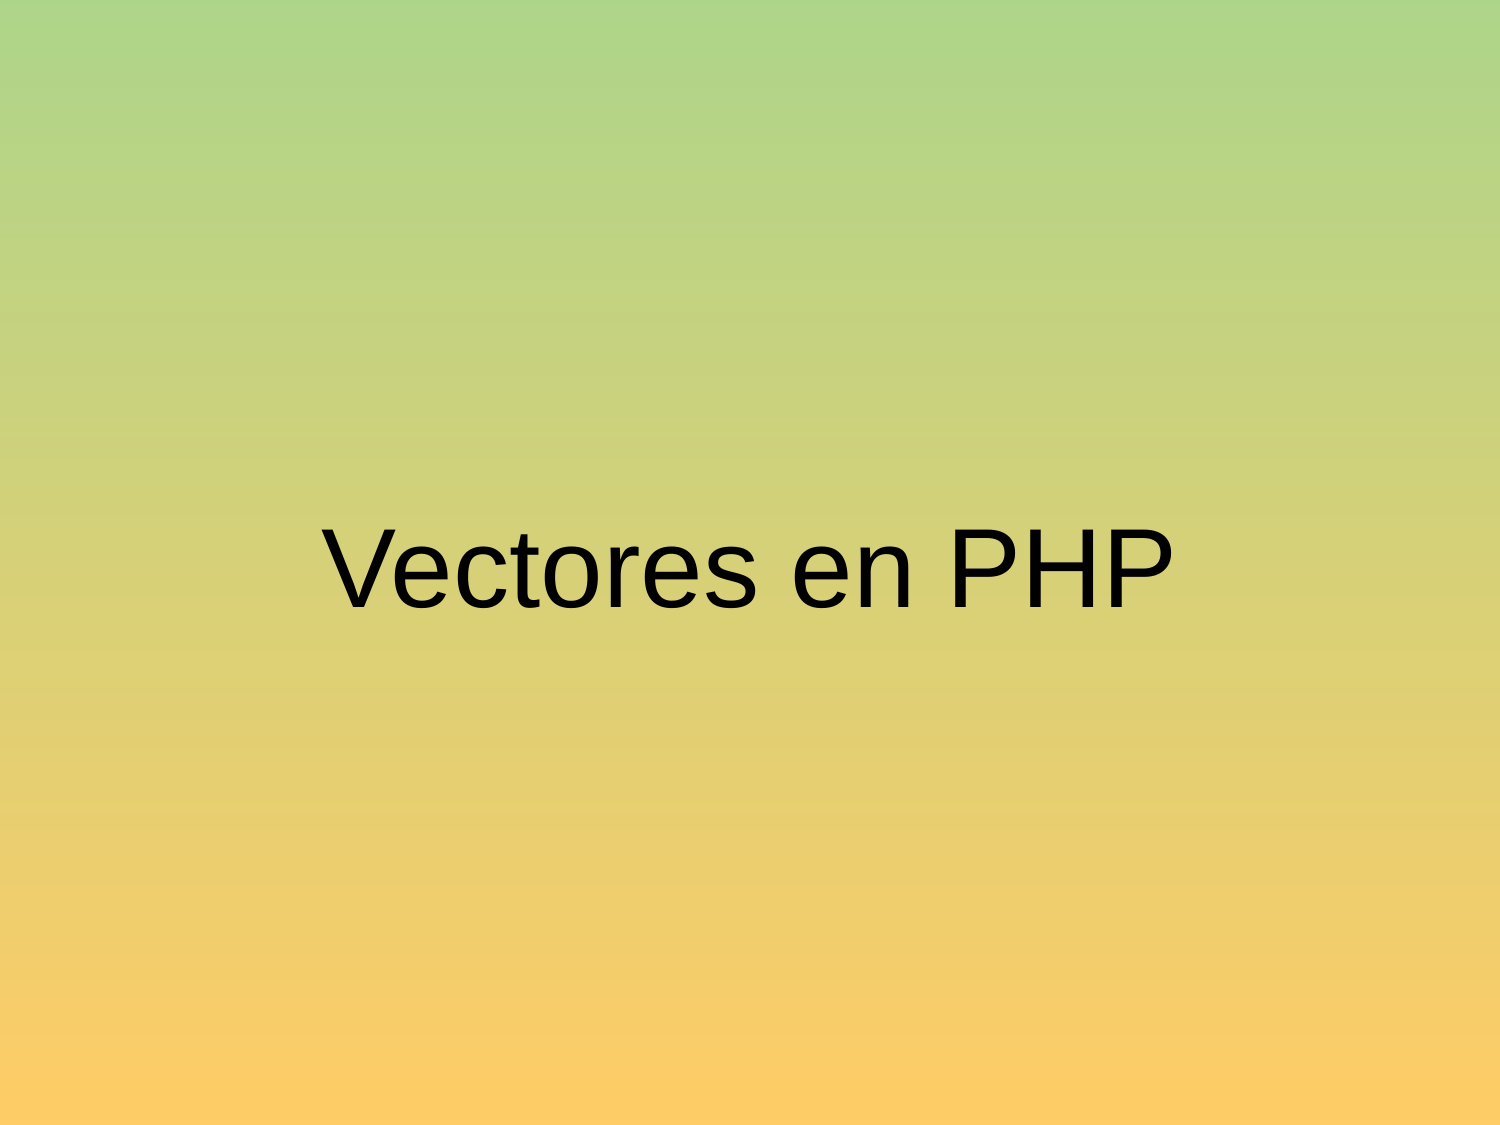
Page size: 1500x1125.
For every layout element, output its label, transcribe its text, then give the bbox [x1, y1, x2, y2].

title Vectores en PHP [0, 0, 1500, 1125]
